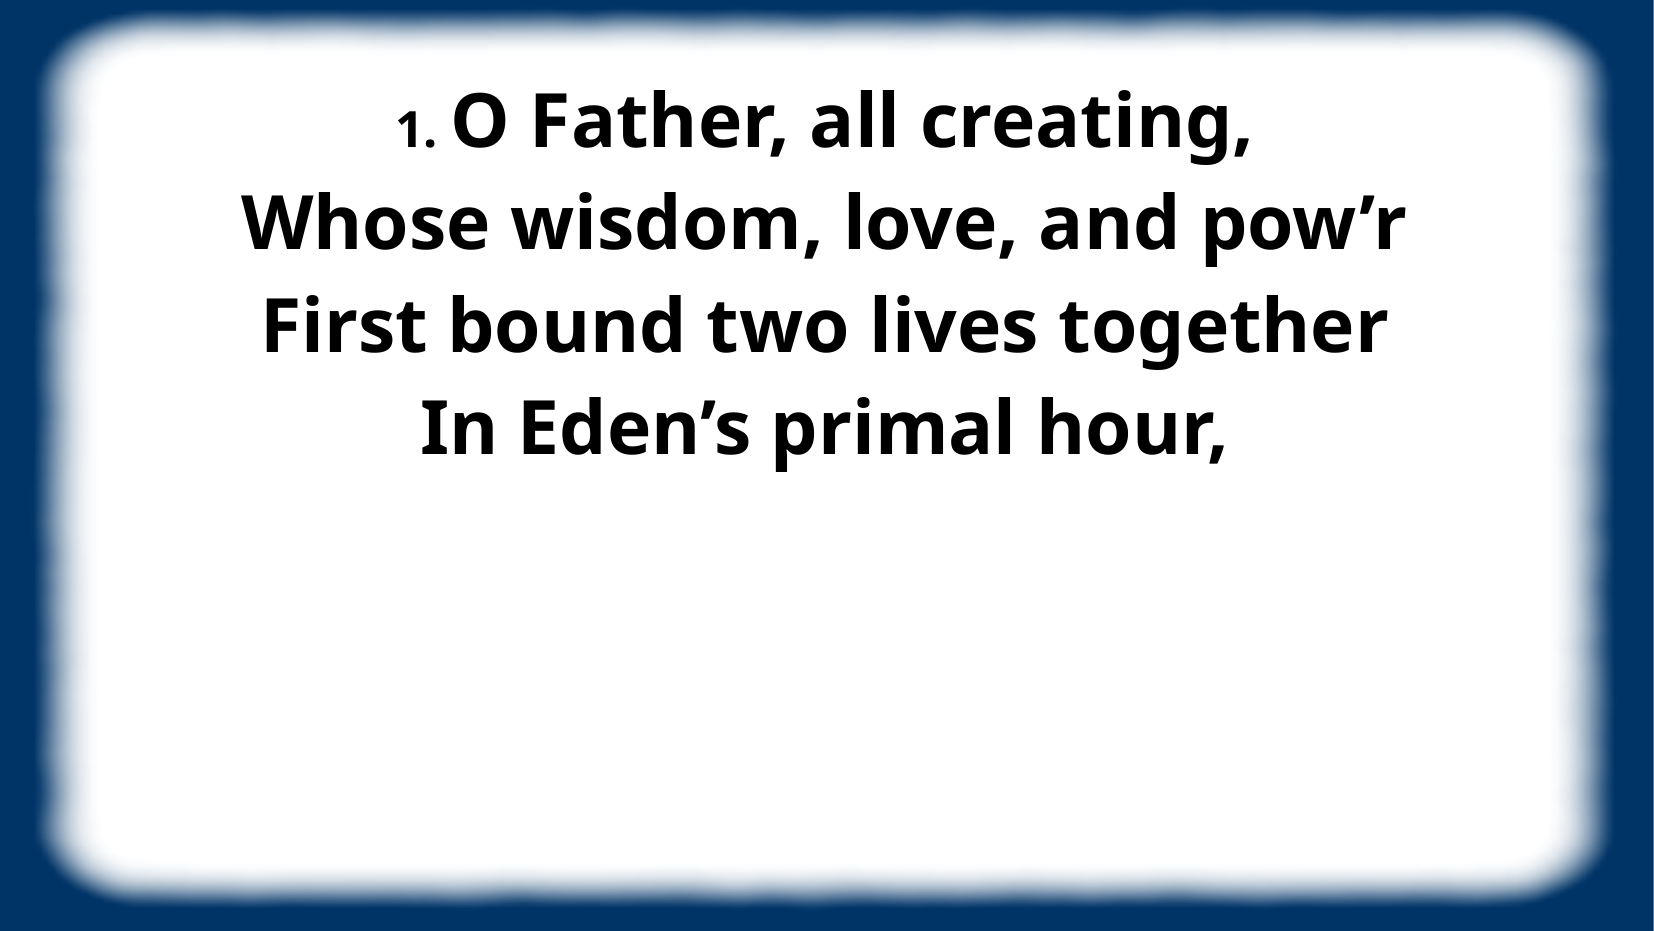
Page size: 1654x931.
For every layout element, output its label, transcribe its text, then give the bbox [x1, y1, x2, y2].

picture [0, 0, 1654, 931]
text_box 1. O Father, all creating, Whose wisdom, love, and pow’r First bound two lives together In Eden’s primal hour, [105, 60, 1546, 475]
